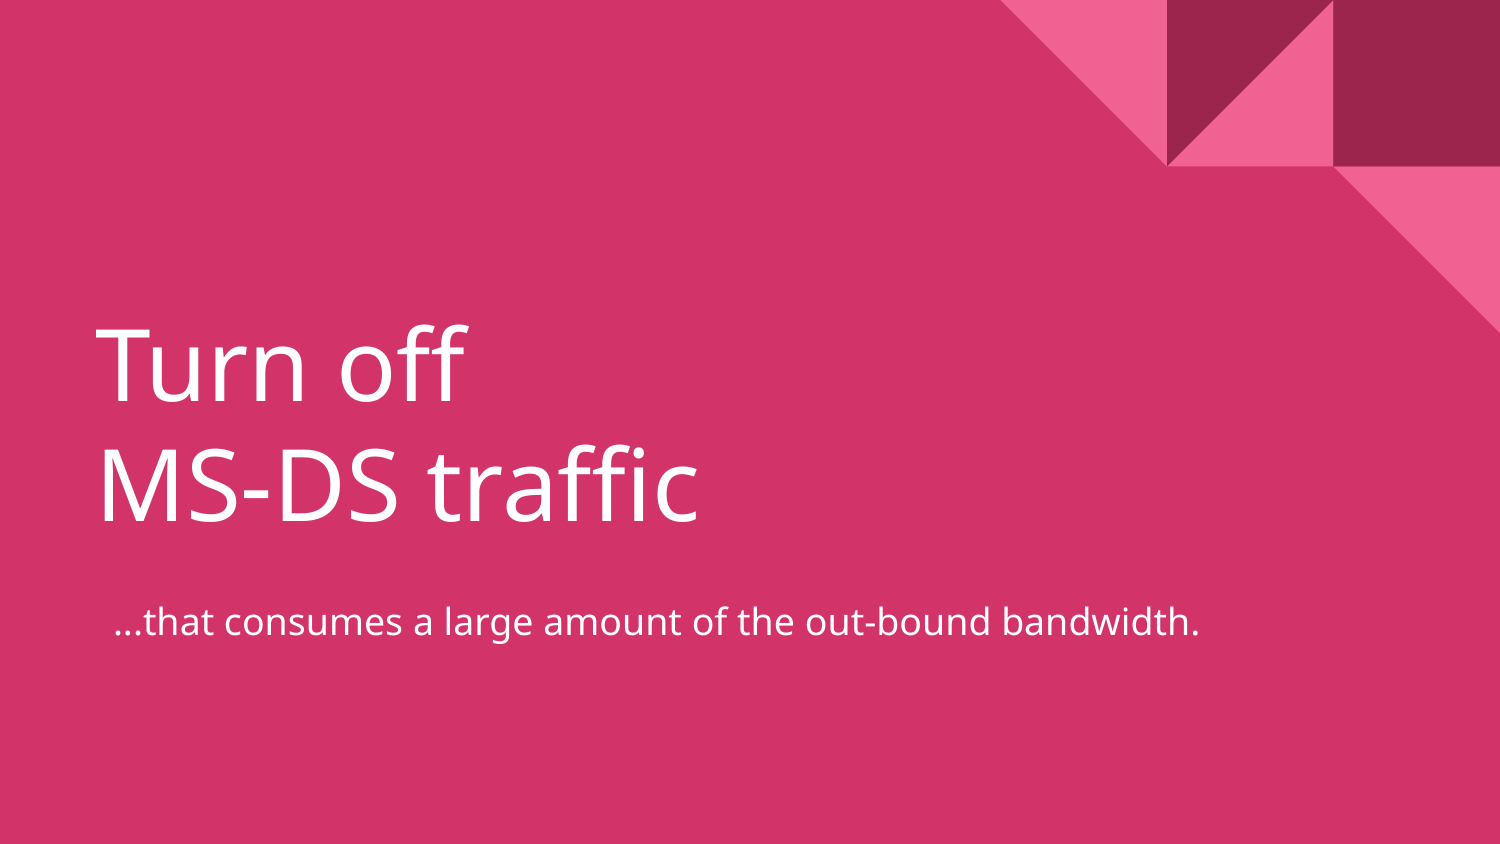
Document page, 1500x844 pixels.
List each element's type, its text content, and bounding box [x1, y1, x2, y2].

title Turn off MS-DS traffic [80, 86, 1003, 758]
subtitle ...that consumes a large amount of the out-bound bandwidth. [98, 583, 1447, 655]
